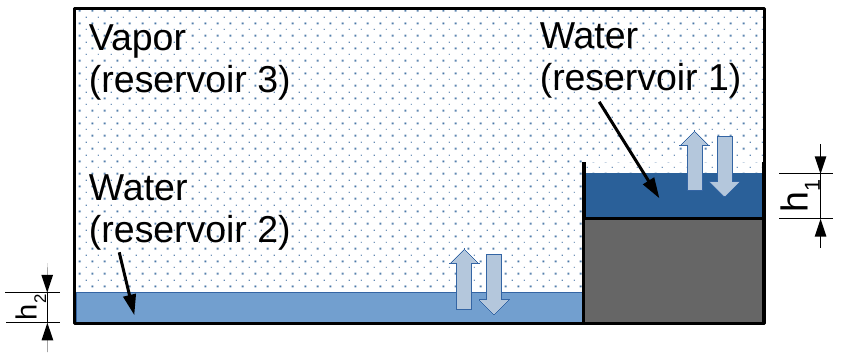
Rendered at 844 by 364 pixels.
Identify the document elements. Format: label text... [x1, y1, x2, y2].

text_box Water (reservoir 1) [525, 7, 757, 107]
text_box [76, 258, 126, 291]
text_box [76, 10, 764, 324]
text_box Water (reservoir 2) [74, 158, 306, 258]
text_box Vapor (reservoir 3) [74, 9, 306, 108]
